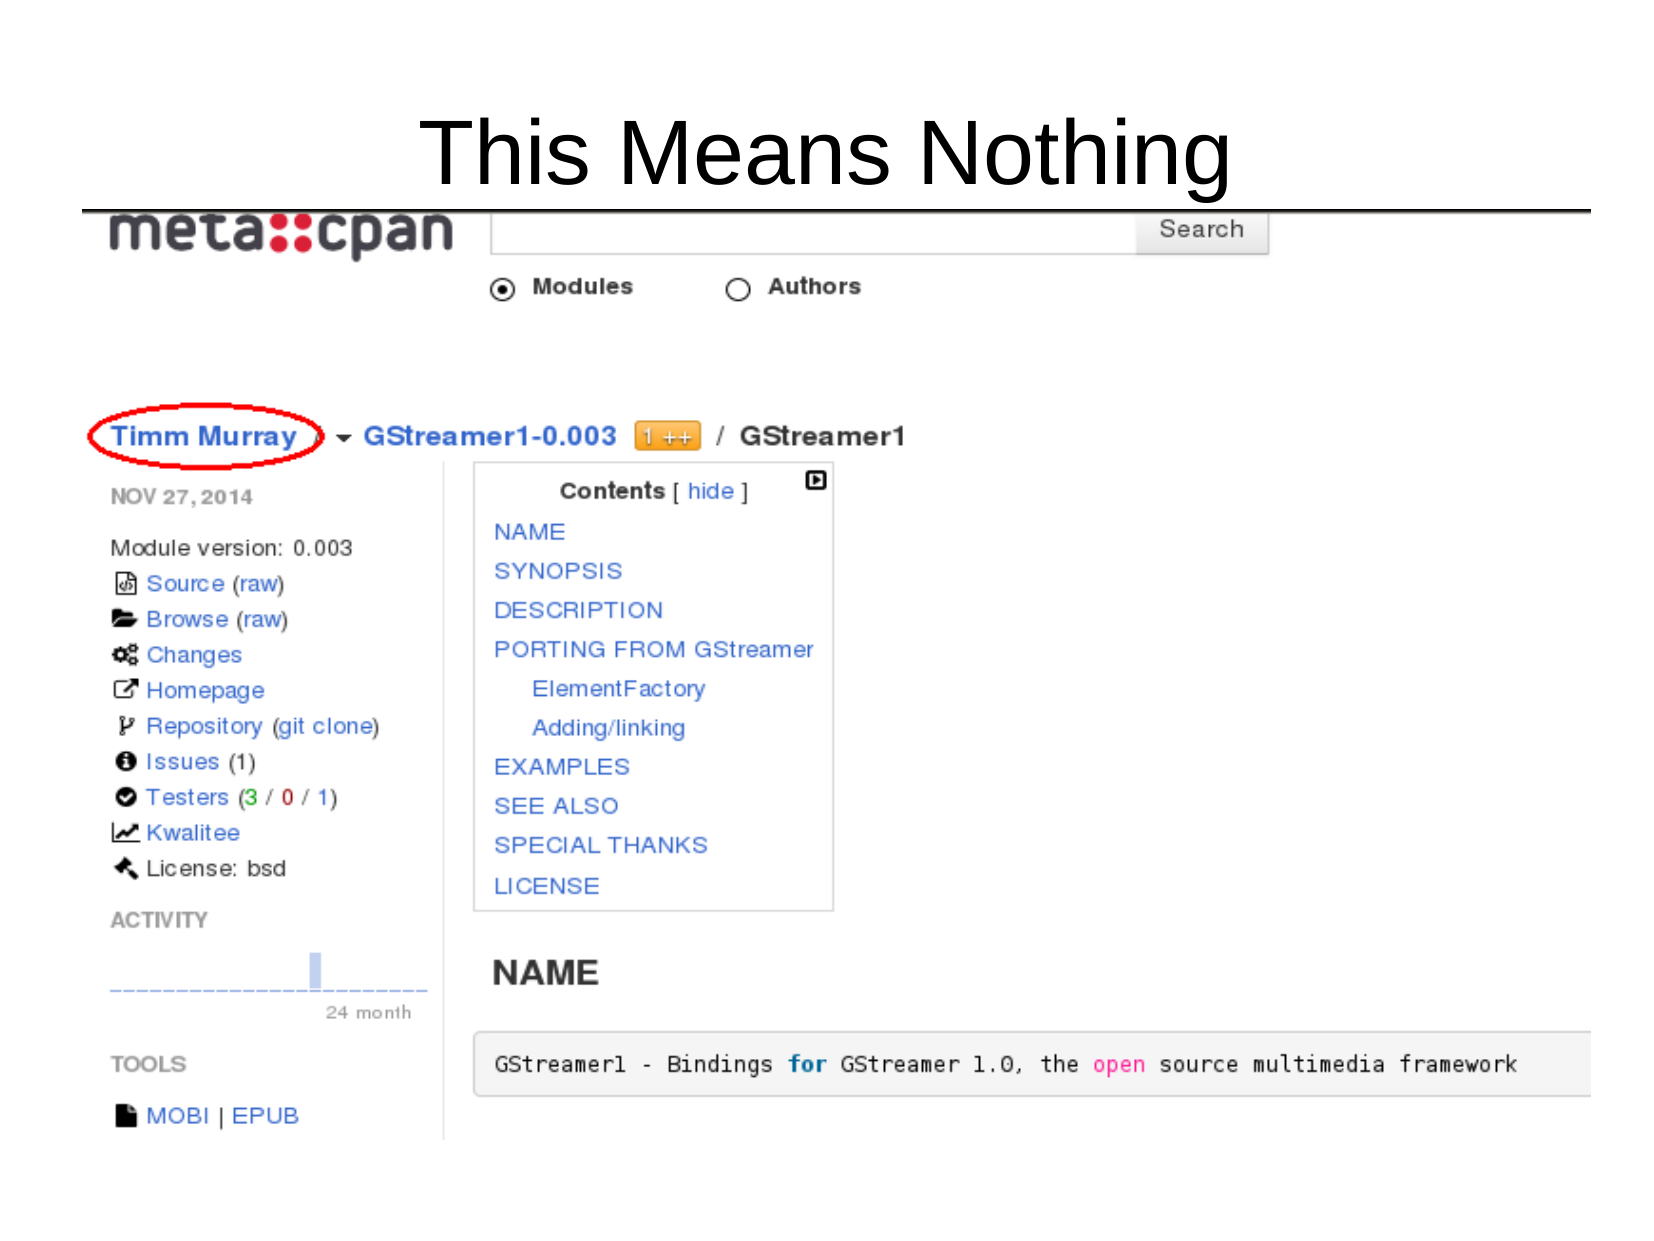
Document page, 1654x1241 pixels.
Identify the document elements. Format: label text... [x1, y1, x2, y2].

title This Means Nothing [82, 49, 1571, 209]
picture [82, 209, 1591, 1141]
